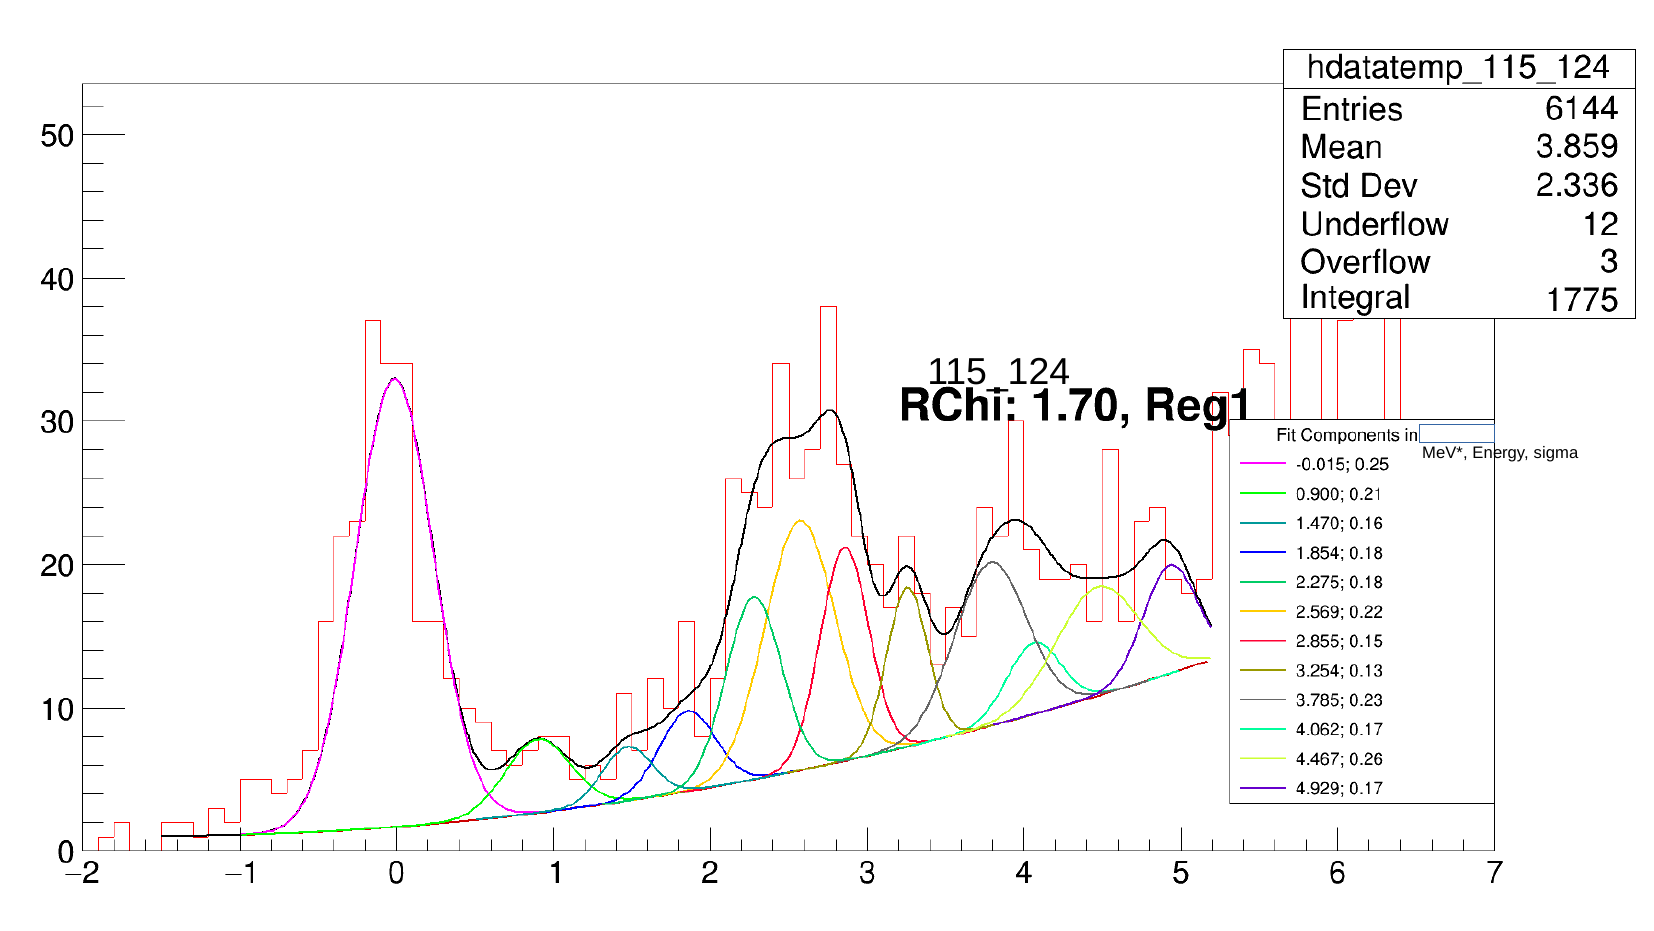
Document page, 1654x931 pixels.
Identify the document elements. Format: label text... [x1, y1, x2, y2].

text_box MeV*, Energy, sigma [1407, 436, 1595, 493]
picture [0, 37, 1654, 909]
text_box 115_124 [912, 343, 1088, 401]
text_box [1419, 424, 1495, 443]
